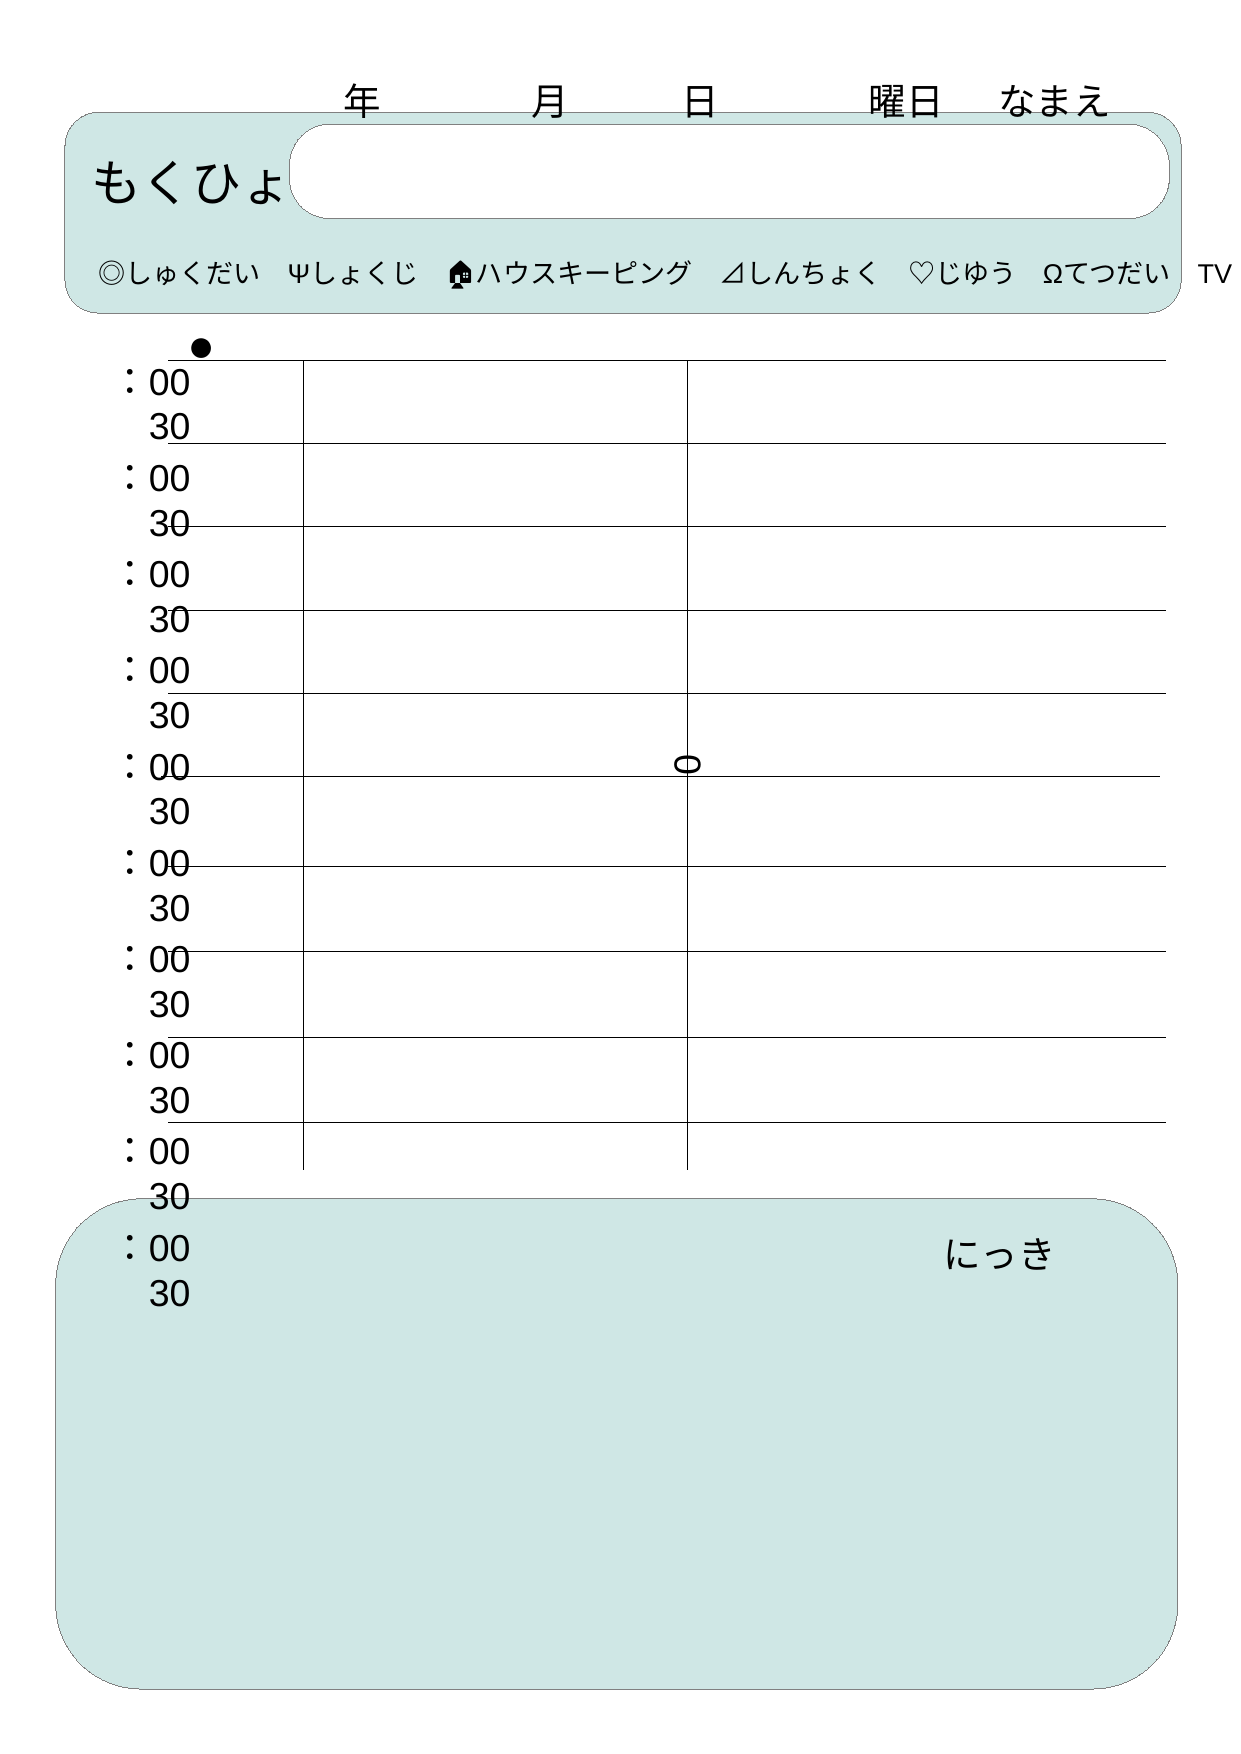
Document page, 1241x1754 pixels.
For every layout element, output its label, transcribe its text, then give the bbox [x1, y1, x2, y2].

text_box ◎しゅくだい Ψしょくじ 🏠ハウスキーピング ⊿しんちょく ♡じゆう Ωてつだい TV テレビ [83, 244, 1231, 290]
text_box ● [172, 312, 249, 379]
text_box ：00 30 ：00 30 ：00 30 ：00 30 ：00 30 ：00 30 ：00 30 ：00 30 ：00 30 ：00 30 [59, 344, 179, 1199]
text_box [64, 112, 1182, 314]
text_box もくひょう [76, 135, 296, 207]
text_box [55, 1198, 1178, 1690]
text_box 年 月 日 曜日 なまえ [141, 64, 908, 118]
text_box [174, 1198, 185, 1207]
text_box にっき [928, 1218, 1056, 1271]
